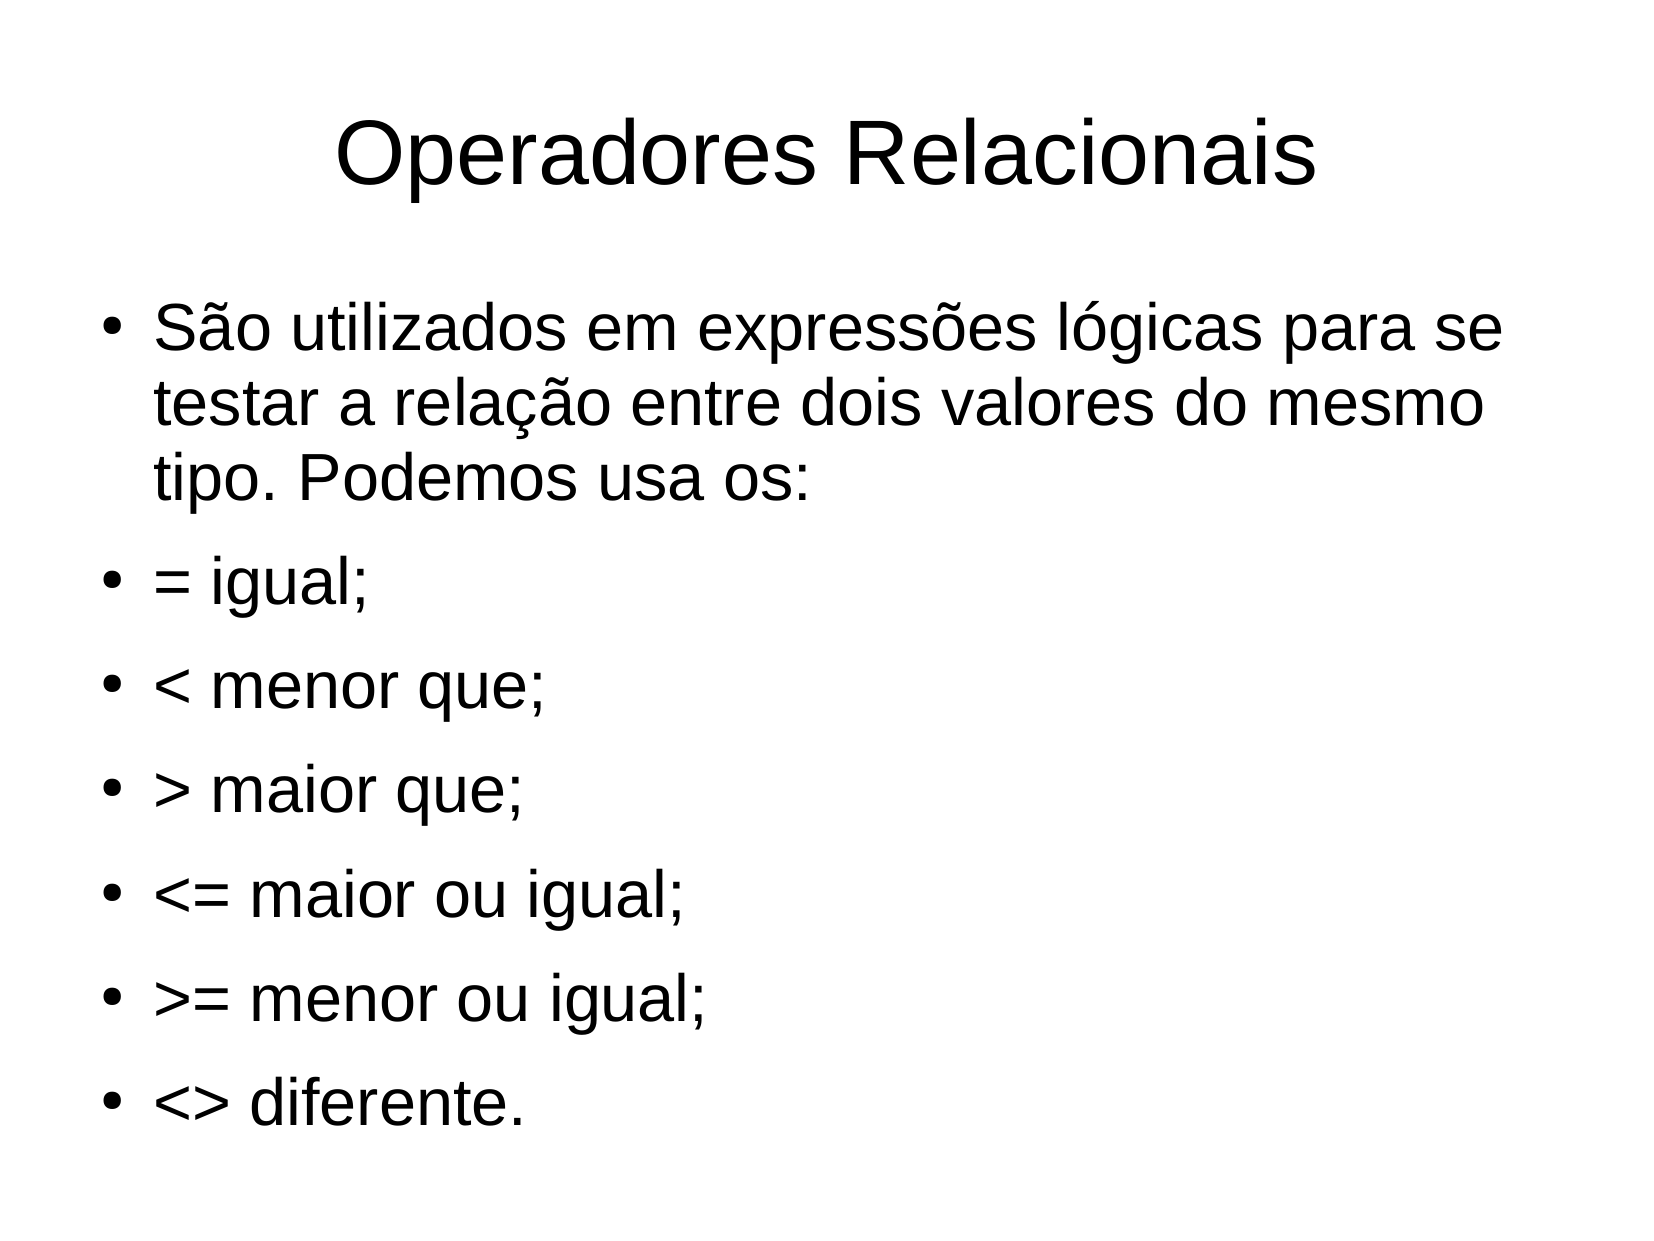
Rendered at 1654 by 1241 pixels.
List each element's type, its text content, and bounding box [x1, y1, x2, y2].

title Operadores Relacionais [82, 49, 1571, 257]
list São utilizados em expressões lógicas para se testar a relação entre dois valores do mesmo tipo. Podemos usa os: = igual; < menor que; > maior que; <= maior ou igual; >= menor ou igual; <> diferente. [82, 290, 1571, 1140]
